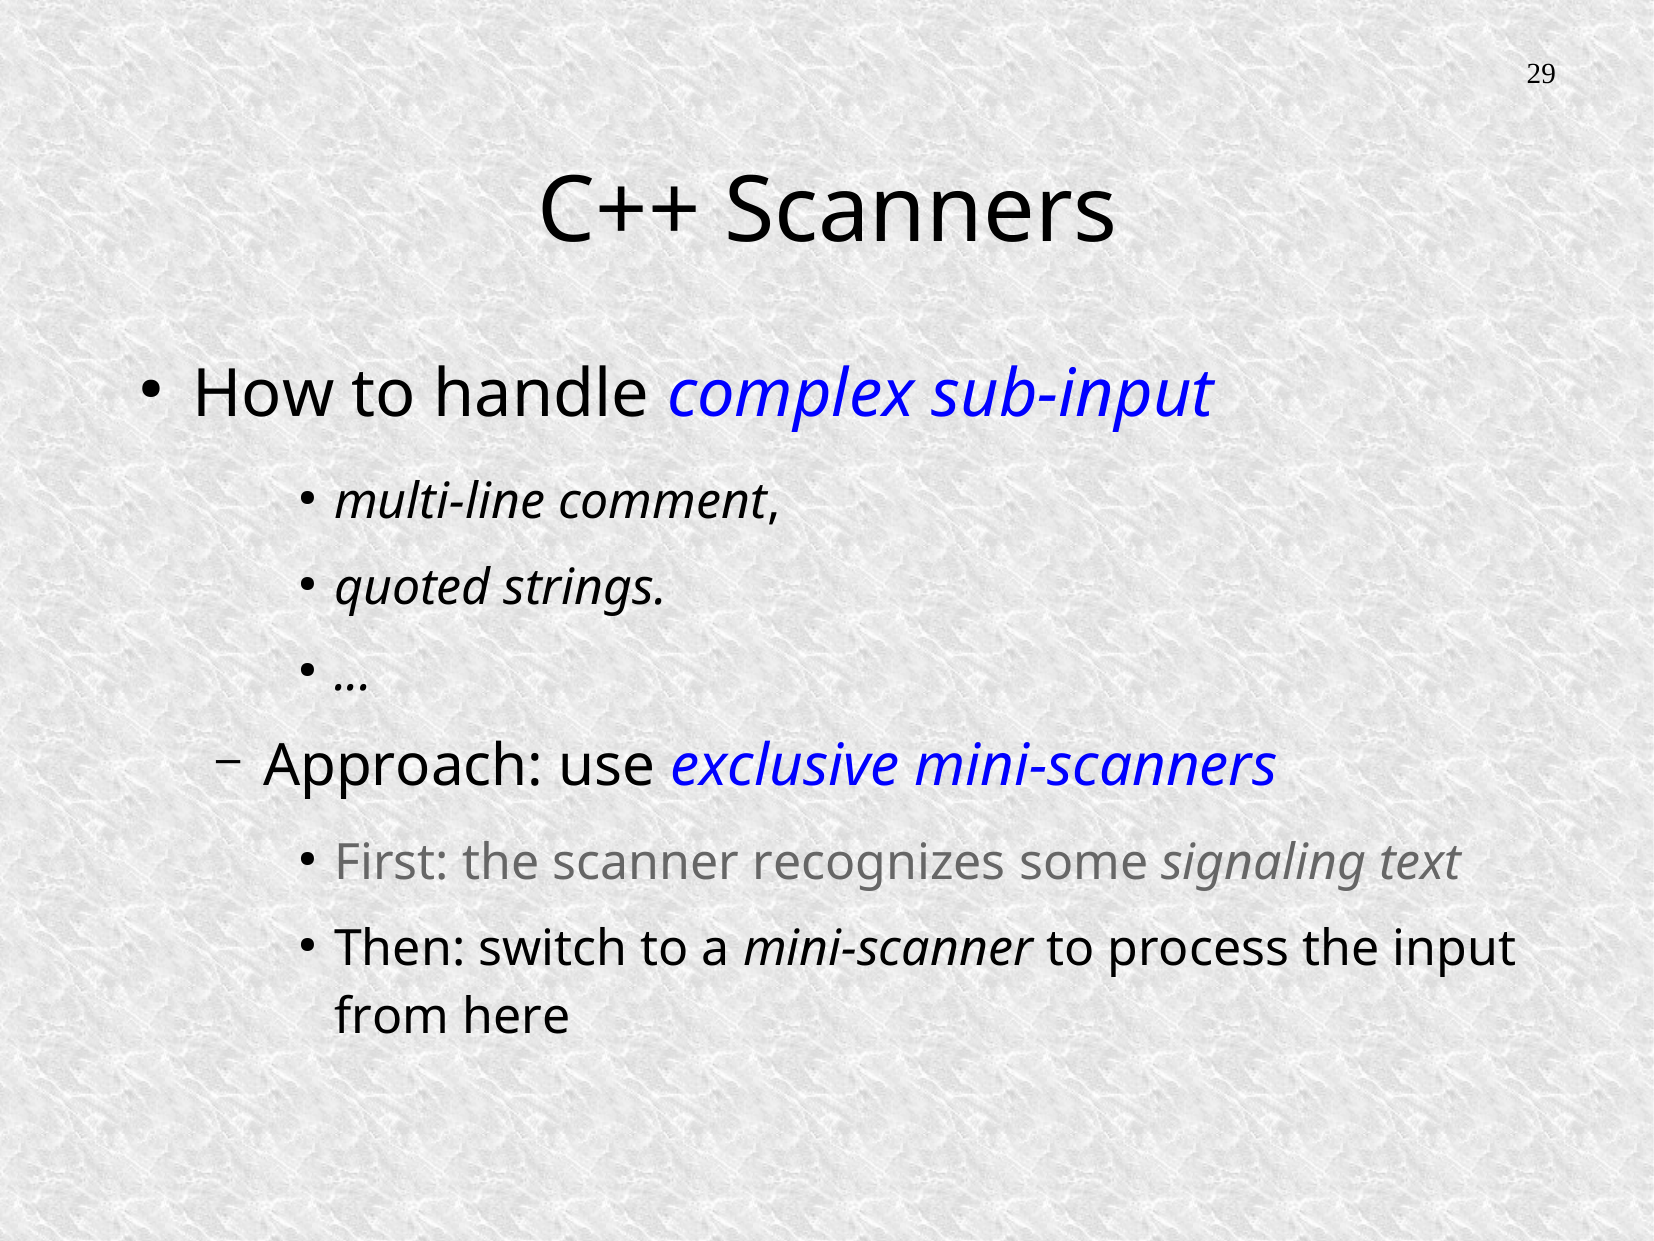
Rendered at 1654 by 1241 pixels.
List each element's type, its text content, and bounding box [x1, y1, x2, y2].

title C++ Scanners [121, 102, 1534, 311]
picture [0, 0, 1654, 1241]
list How to handle complex sub-input multi-line comment, quoted strings. ... Approach: use exclusive mini-scanners First: the scanner recognizes some signaling text Then: switch to a mini-scanner to process the input from here [121, 344, 1534, 1127]
